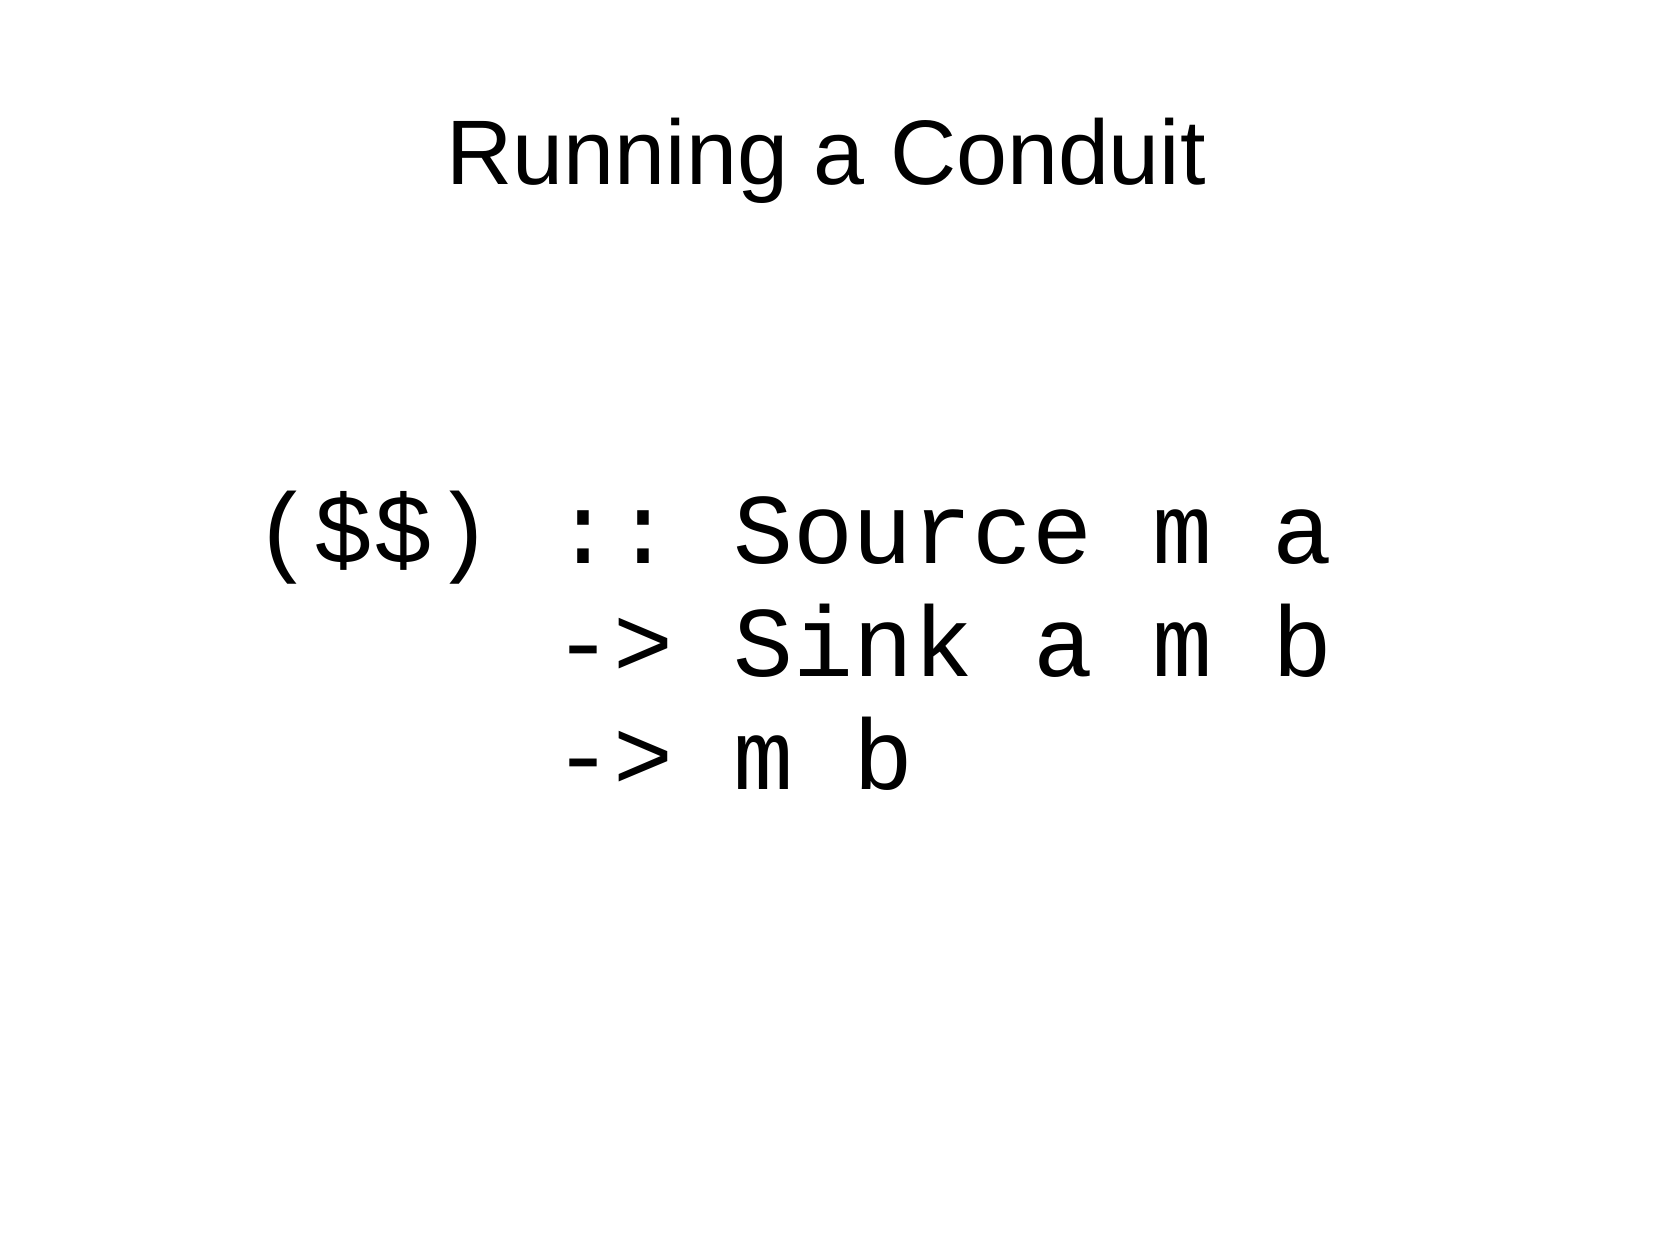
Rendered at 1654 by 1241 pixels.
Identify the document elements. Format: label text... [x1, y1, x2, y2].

subtitle ($$) :: Source m a -> Sink a m b -> m b [253, 290, 1401, 1010]
title Running a Conduit [82, 49, 1571, 257]
